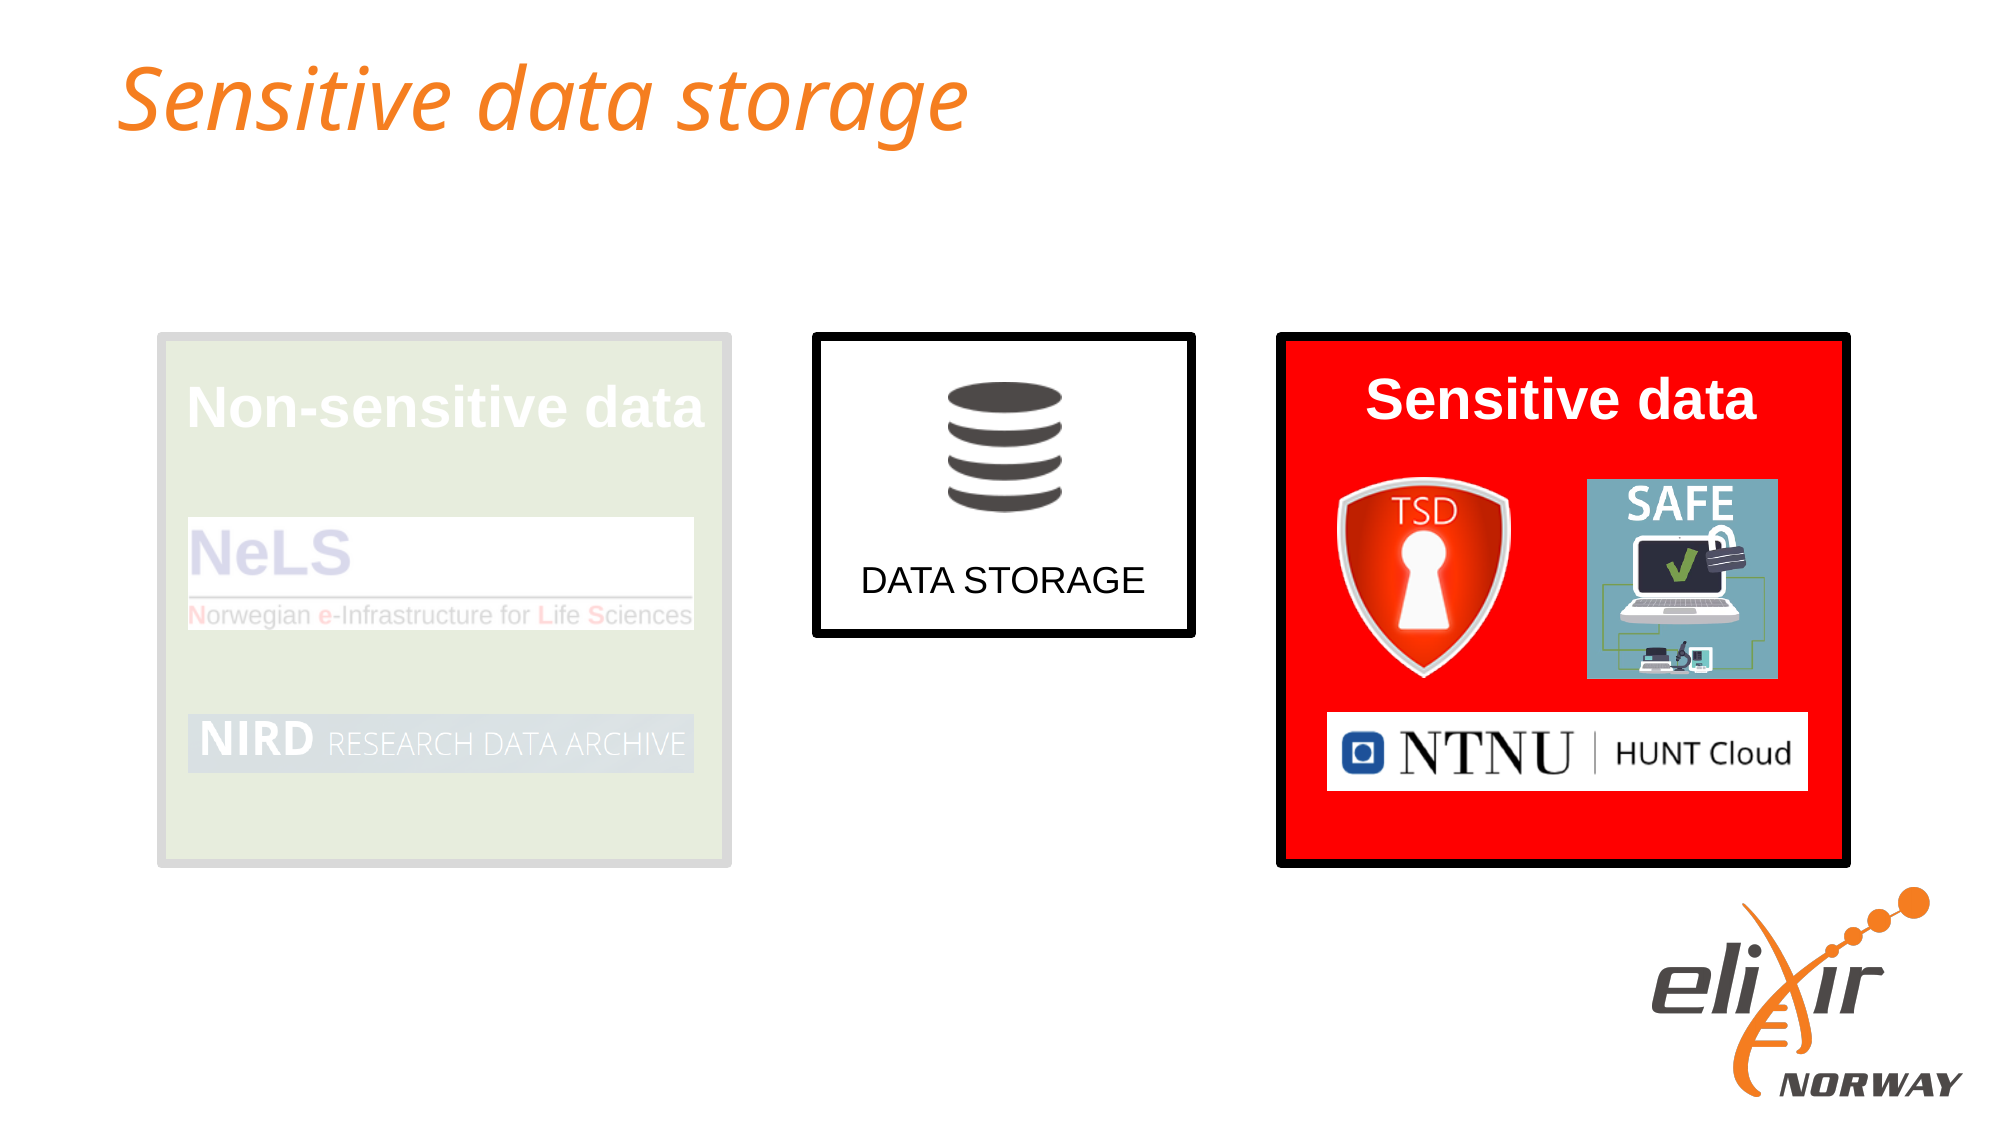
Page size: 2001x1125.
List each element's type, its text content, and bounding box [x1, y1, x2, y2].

text_box [133, 279, 777, 975]
picture [1327, 712, 1808, 791]
text_box Sensitive data [1350, 353, 1778, 439]
title Sensitive data storage [117, 54, 1902, 161]
picture [1587, 479, 1778, 679]
text_box DATA STORAGE [845, 548, 1165, 610]
picture [1652, 887, 1963, 1097]
picture [948, 382, 1062, 513]
text_box [1281, 336, 1847, 864]
picture [1337, 477, 1511, 678]
